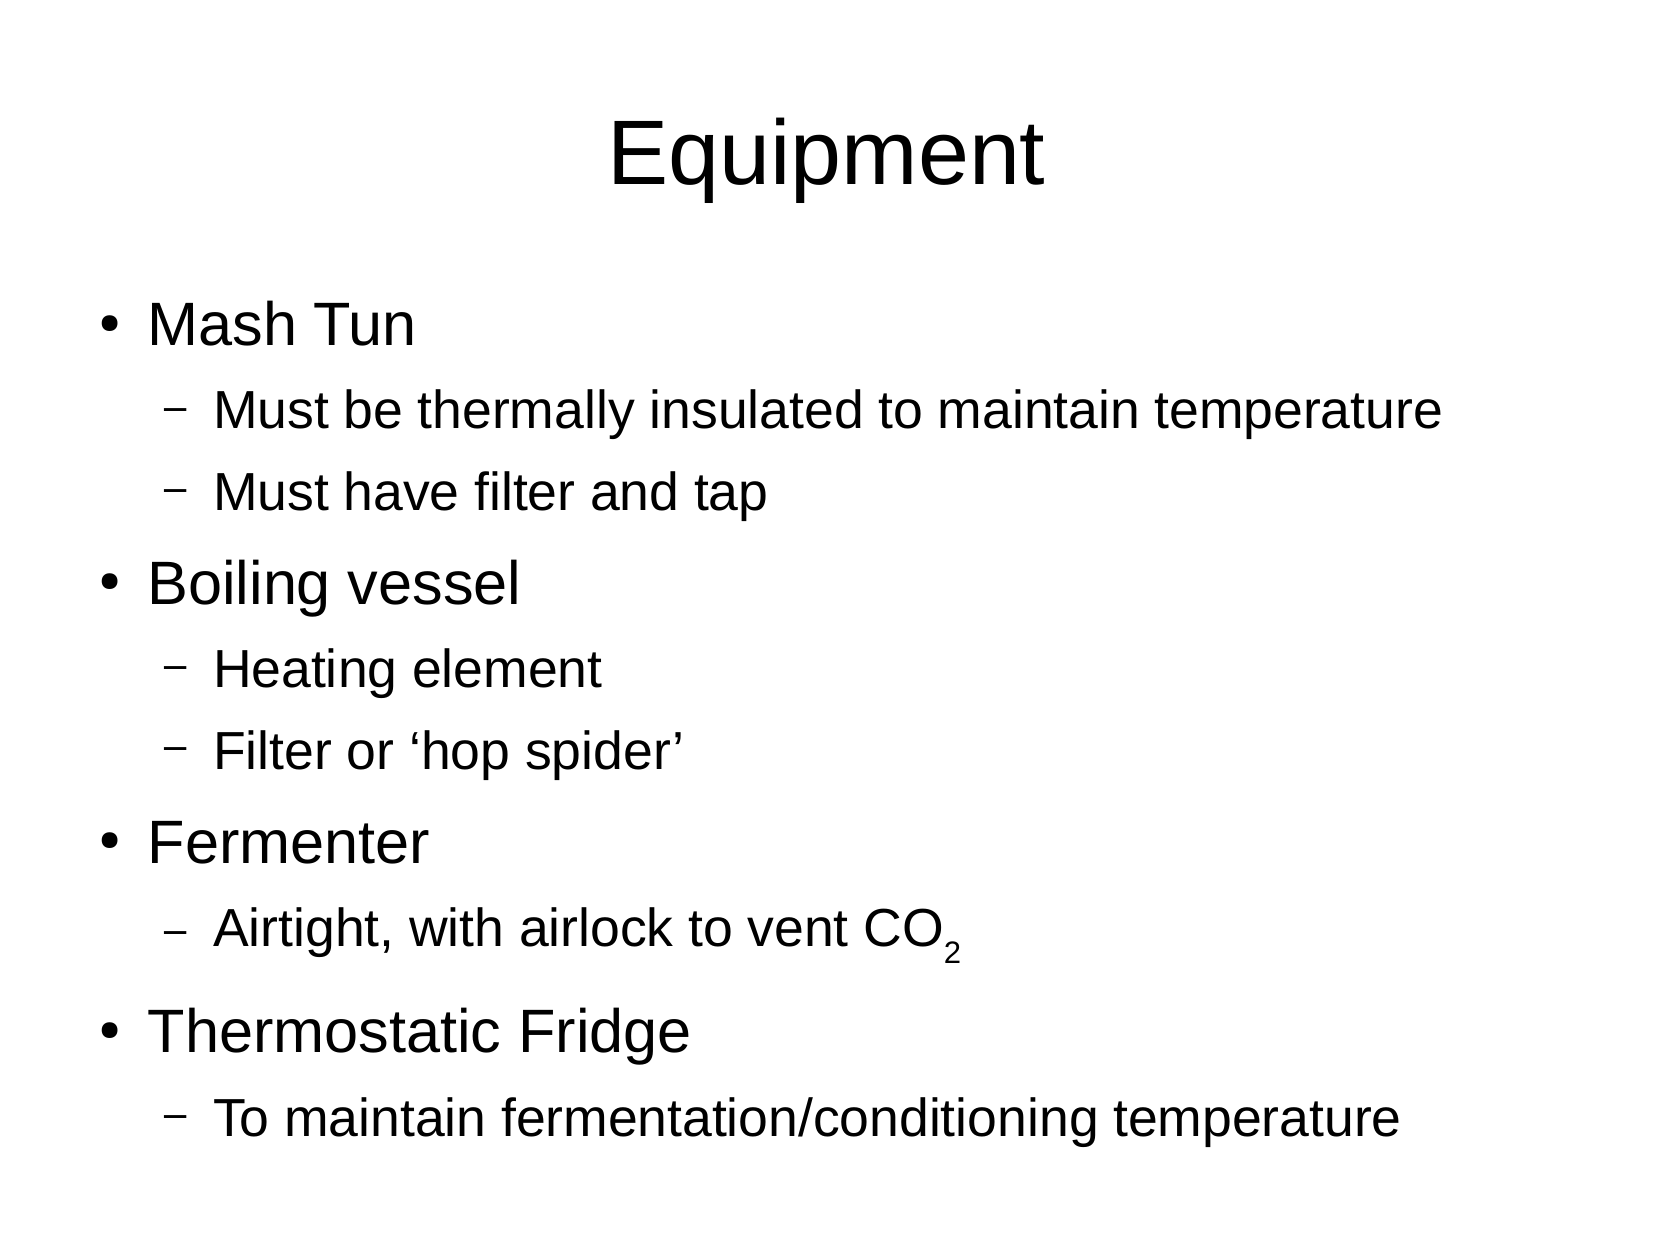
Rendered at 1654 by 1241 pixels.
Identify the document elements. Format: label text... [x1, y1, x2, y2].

list Mash Tun Must be thermally insulated to maintain temperature Must have filter and tap Boiling vessel Heating element Filter or ‘hop spider’ Fermenter Airtight, with airlock to vent CO2 Thermostatic Fridge To maintain fermentation/conditioning temperature [82, 290, 1571, 1156]
title Equipment [82, 49, 1571, 257]
